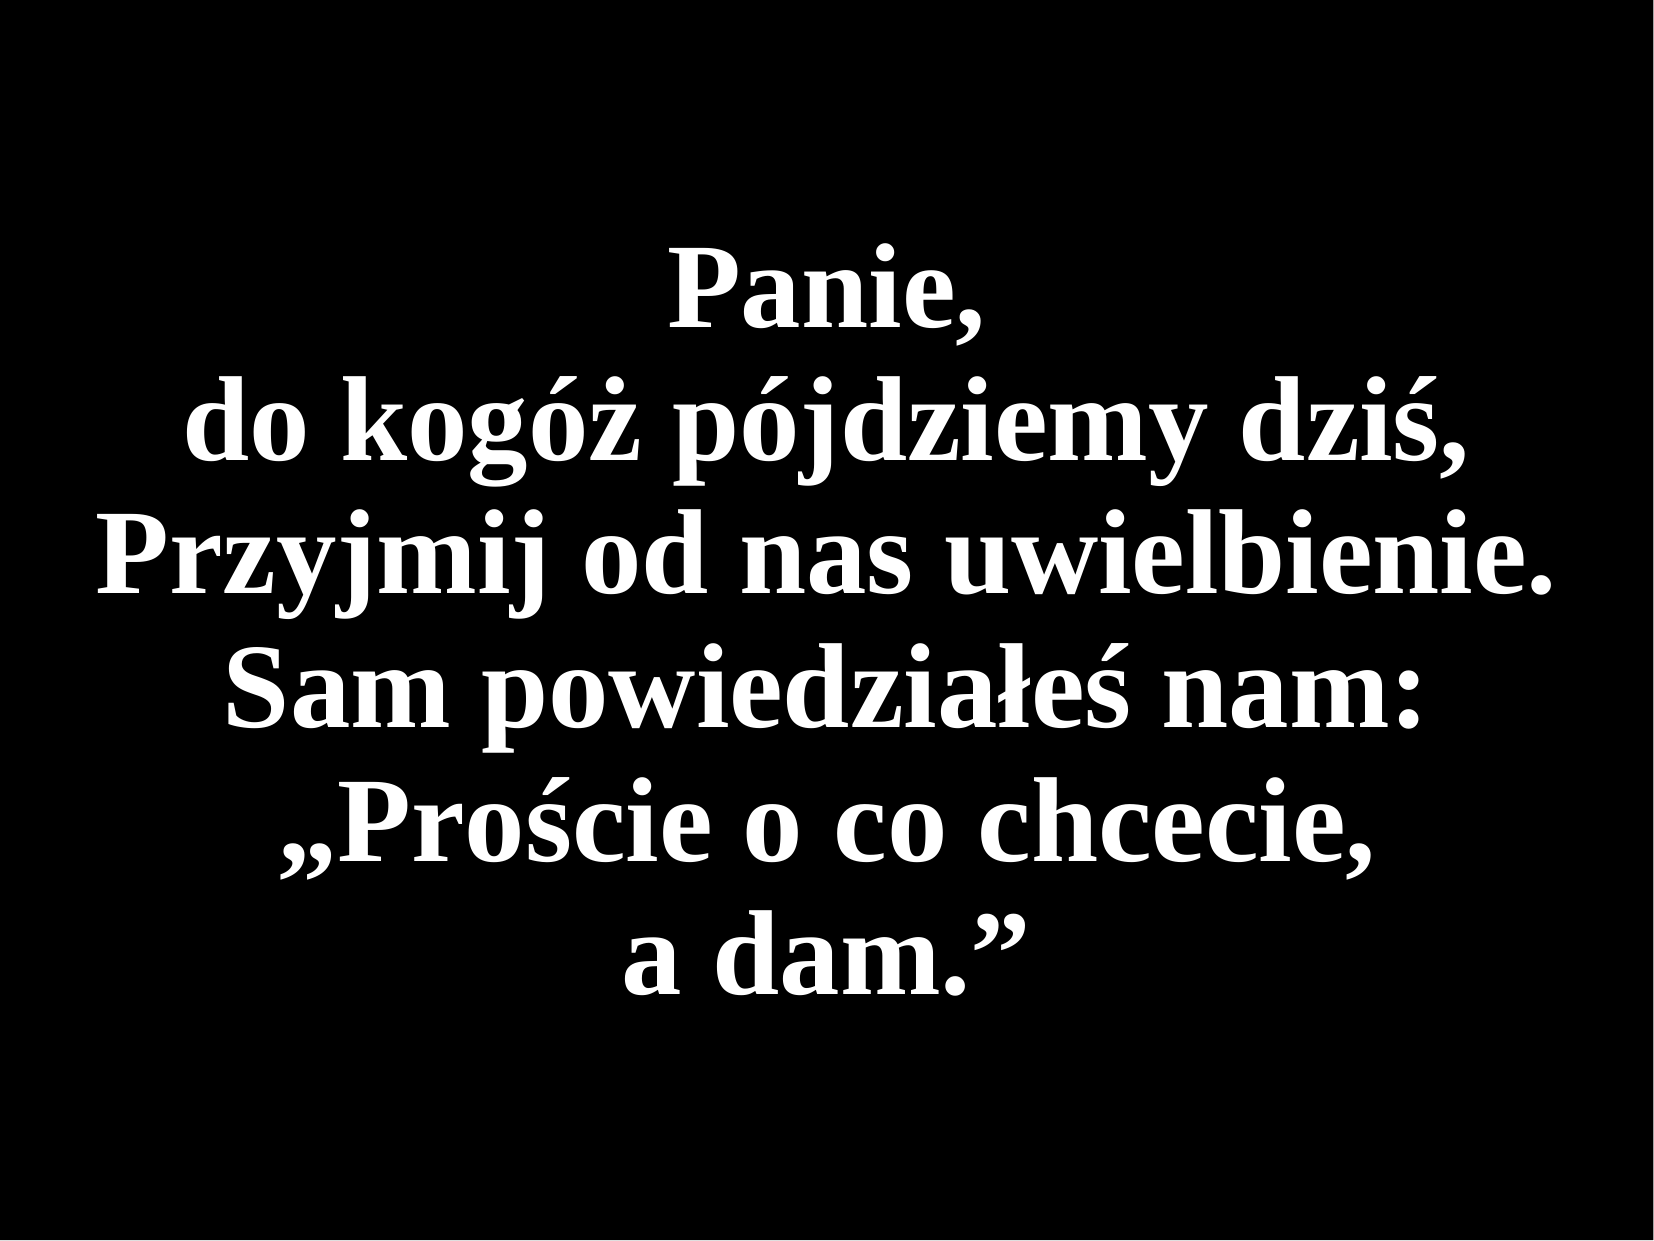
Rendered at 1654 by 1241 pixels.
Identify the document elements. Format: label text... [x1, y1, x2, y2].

title Panie, do kogóż pójdziemy dziś, Przyjmij od nas uwielbienie. Sam powiedziałeś nam: „Proście o co chcecie, a dam.” [0, 0, 1654, 1241]
